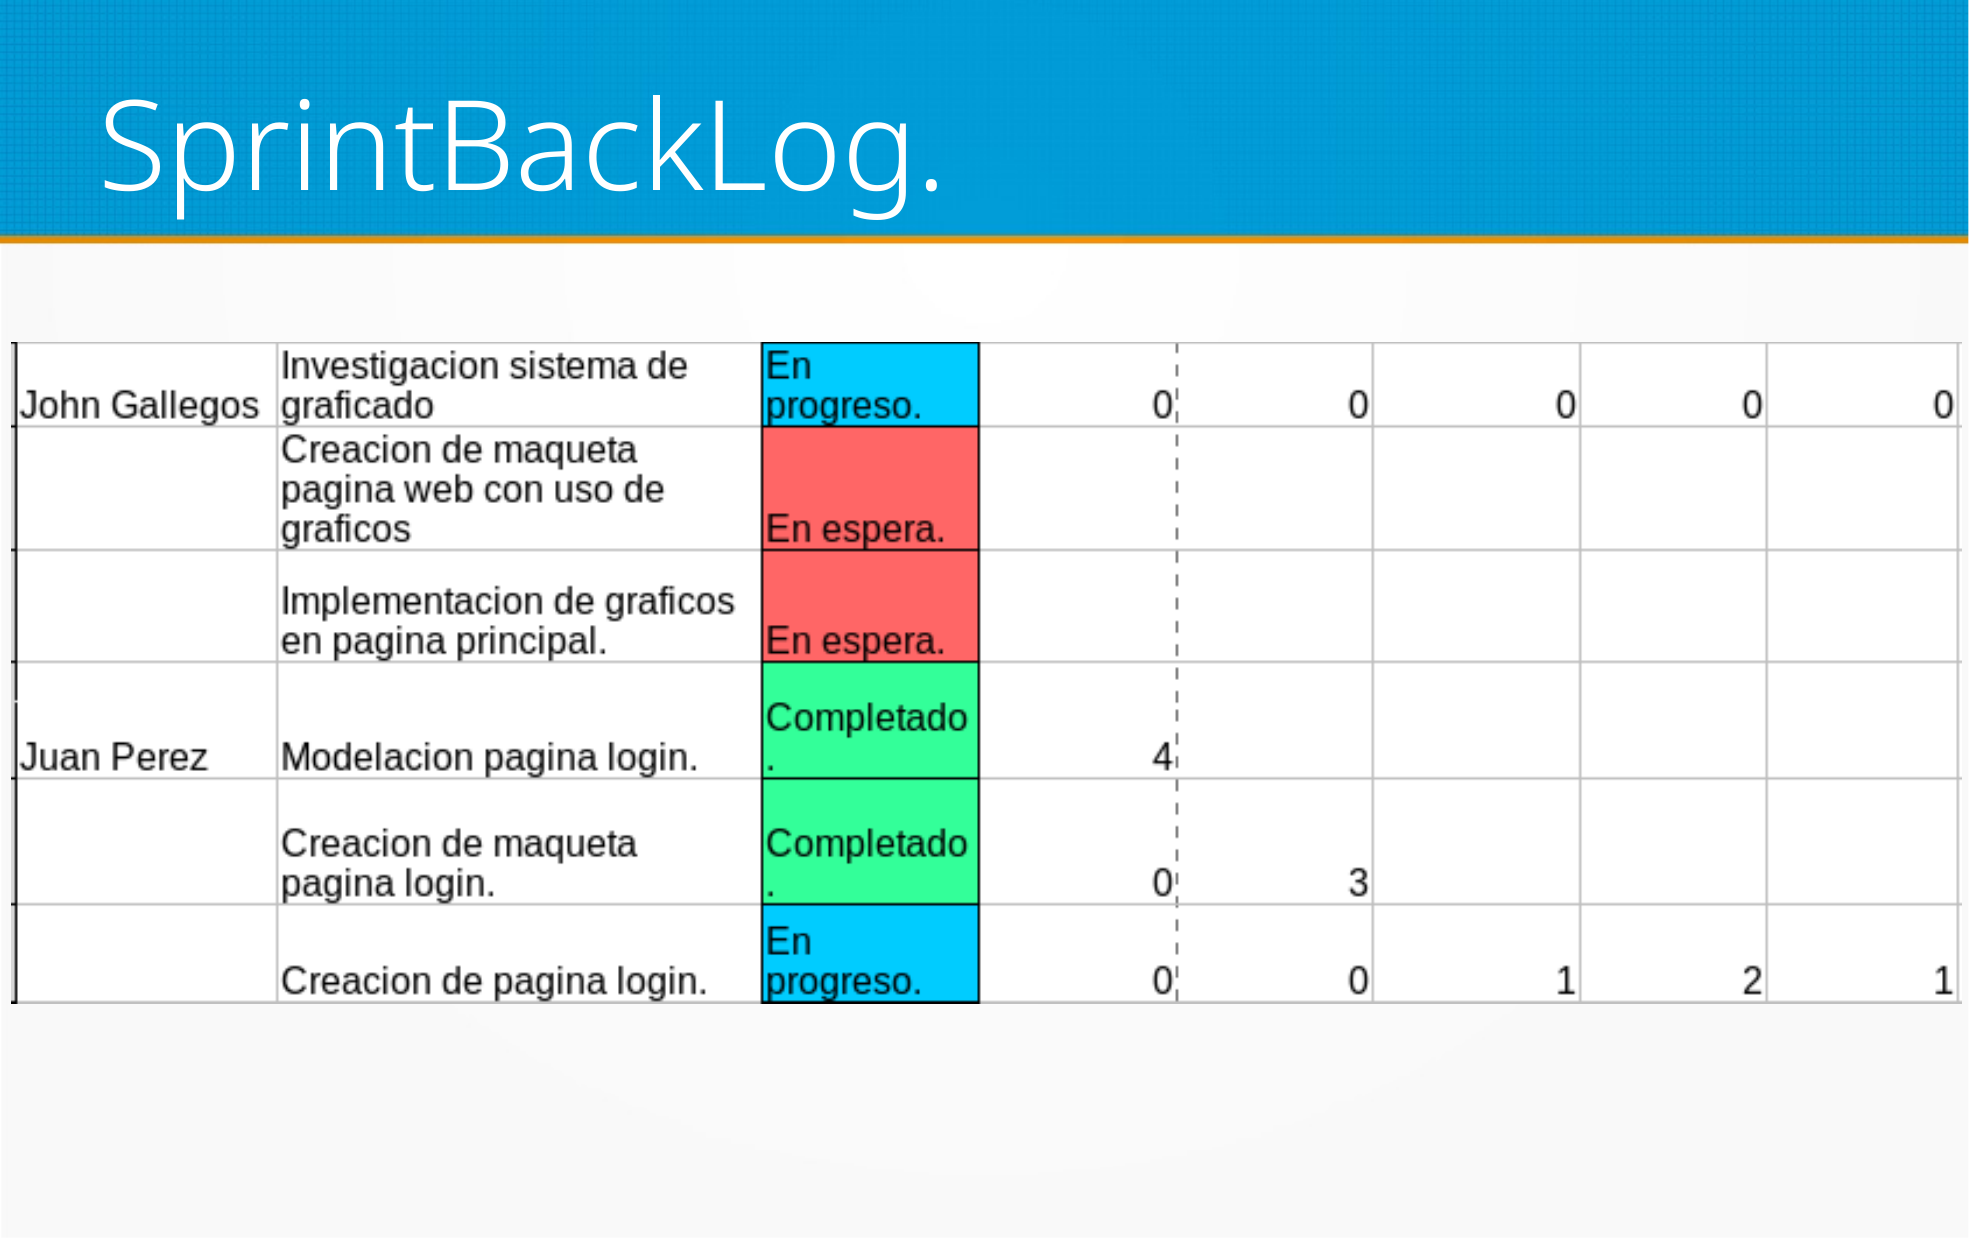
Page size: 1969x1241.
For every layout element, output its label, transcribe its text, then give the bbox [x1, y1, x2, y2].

picture [0, 233, 1969, 1241]
title SprintBackLog. [98, 19, 1870, 227]
